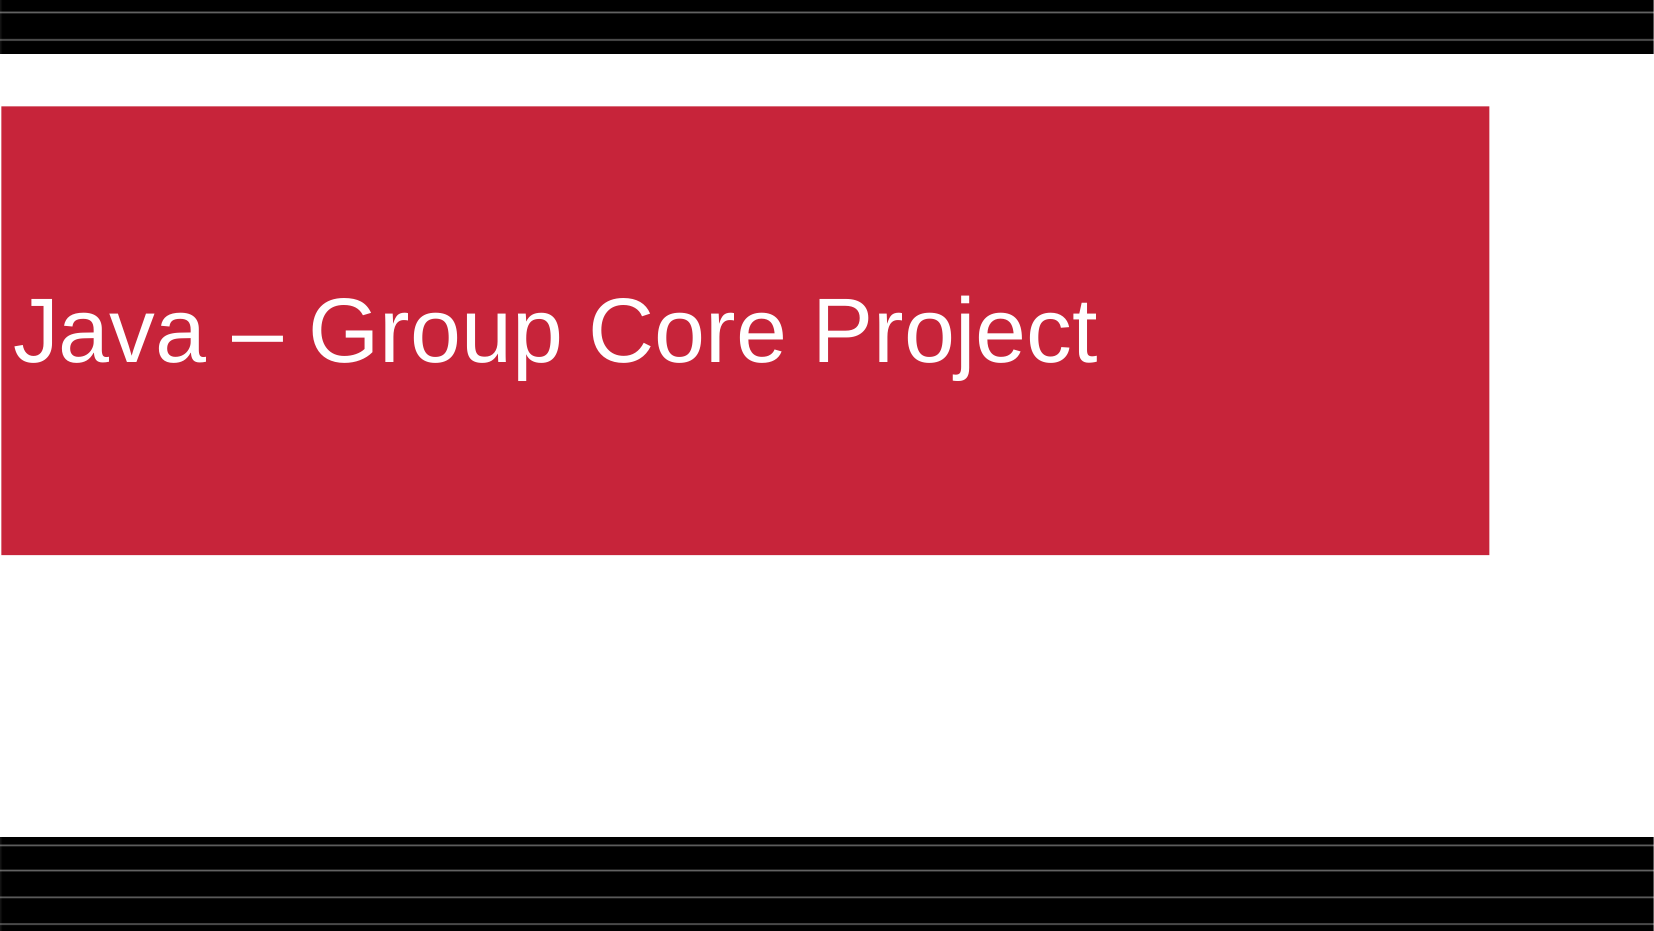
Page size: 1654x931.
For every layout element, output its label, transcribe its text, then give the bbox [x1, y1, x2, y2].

title Java – Group Core Project [1, 106, 1490, 556]
picture [0, 0, 1654, 54]
picture [0, 837, 1654, 931]
